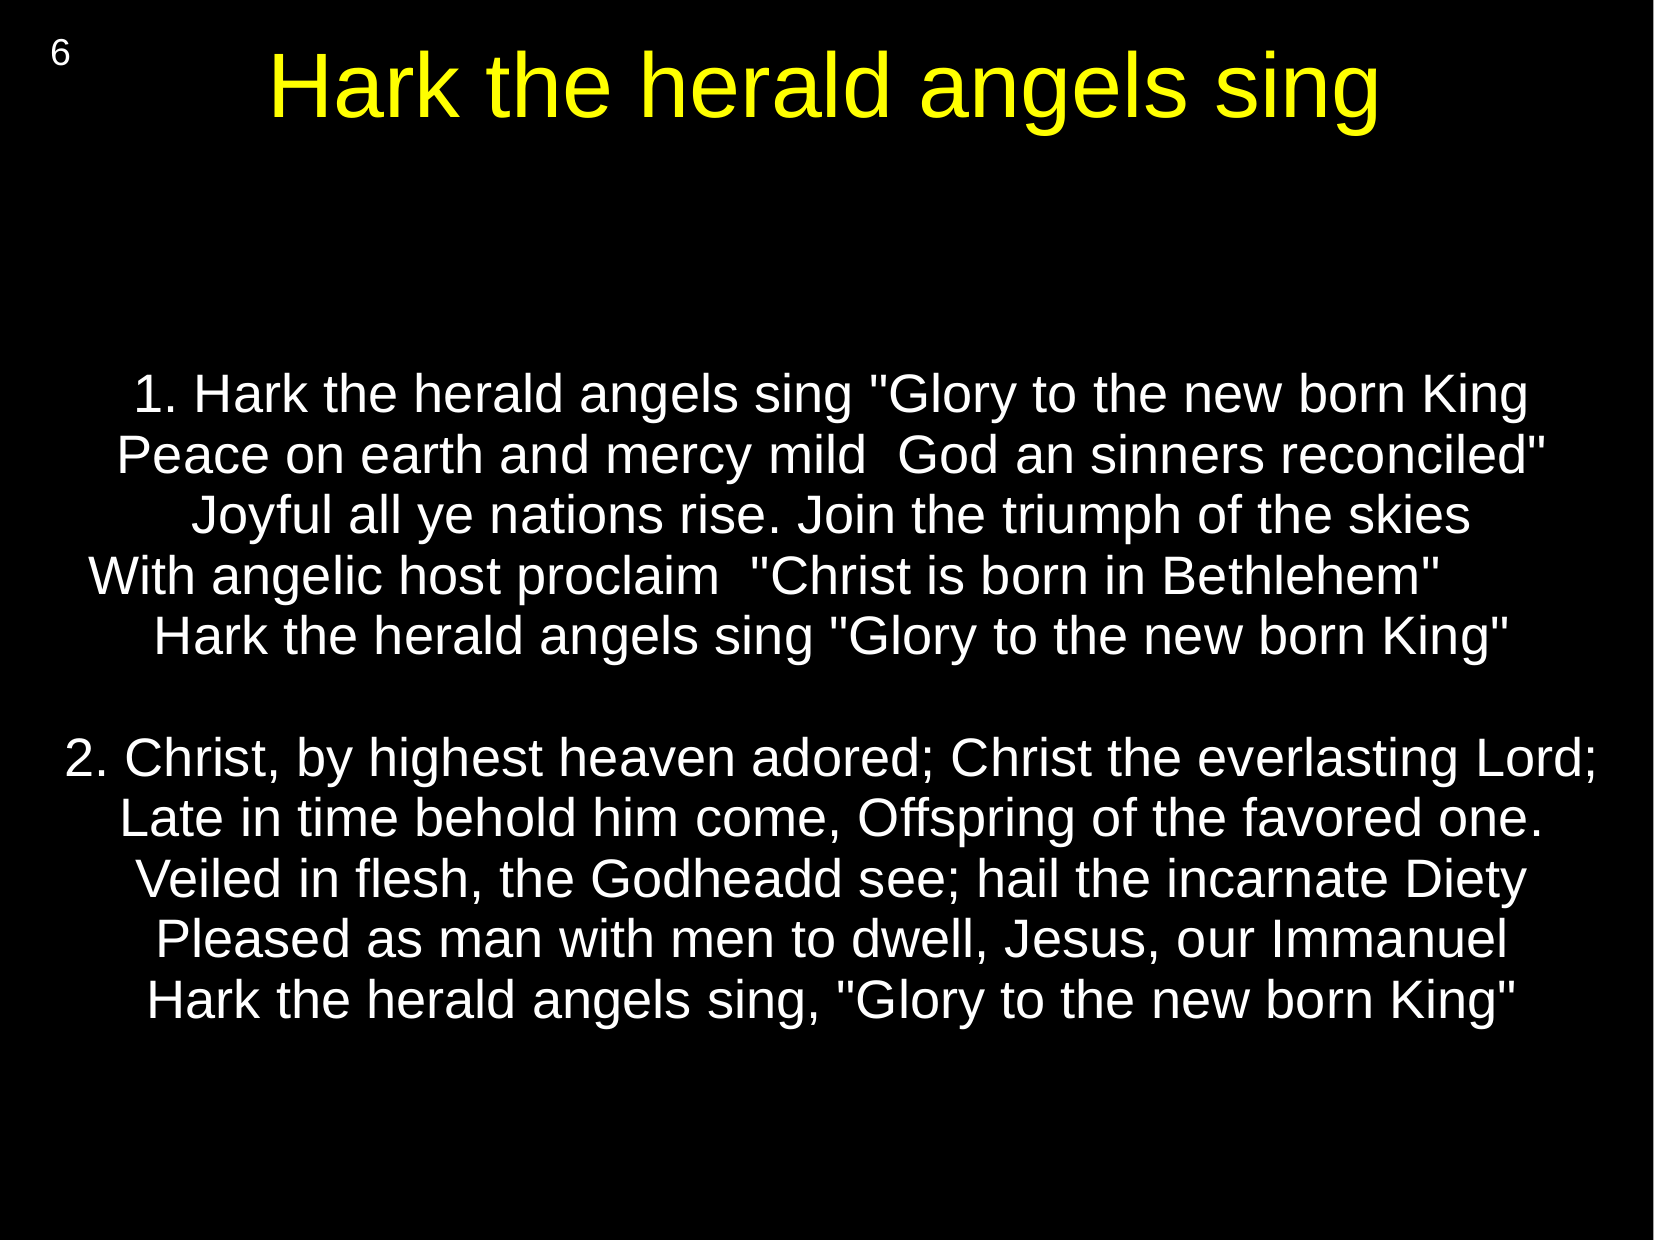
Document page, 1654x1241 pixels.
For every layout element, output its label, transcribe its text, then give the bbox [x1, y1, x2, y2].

title Hark the herald angels sing [94, 5, 1583, 166]
list 1. Hark the herald angels sing "Glory to the new born King Peace on earth and mercy mild God an sinners reconciled" Joyful all ye nations rise. Join the triumph of the skies With angelic host proclaim "Christ is born in Bethlehem" Hark the herald angels sing "Glory to the new born King" 2. Christ, by highest heaven adored; Christ the everlasting Lord; Late in time behold him come, Offspring of the favored one. Veiled in flesh, the Godheadd see; hail the incarnate Diety Pleased as man with men to dwell, Jesus, our Immanuel Hark the herald angels sing, "Glory to the new born King" [35, 177, 1630, 1217]
text_box 6 [35, 23, 130, 81]
